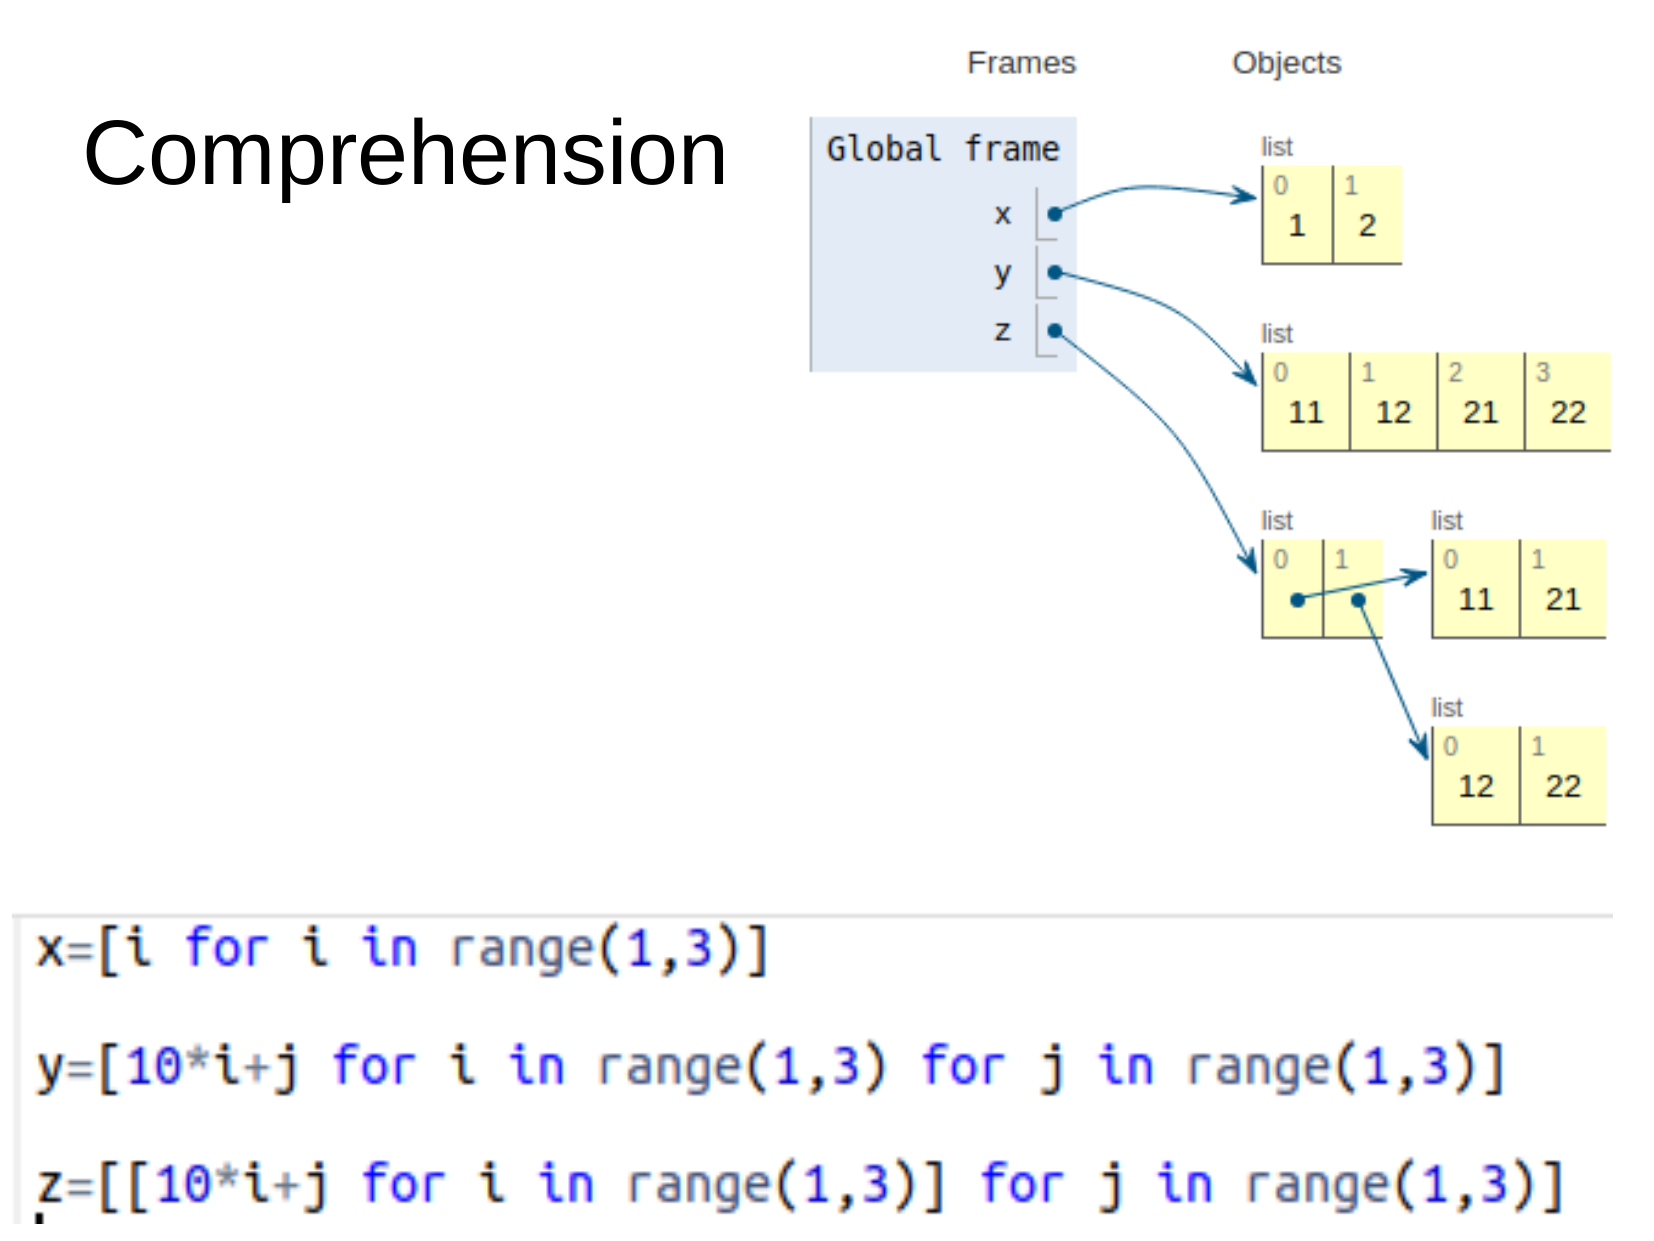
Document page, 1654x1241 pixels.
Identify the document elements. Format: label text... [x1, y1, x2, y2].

title Comprehension [82, 49, 1571, 257]
picture [11, 897, 1613, 1224]
picture [791, 23, 1636, 851]
